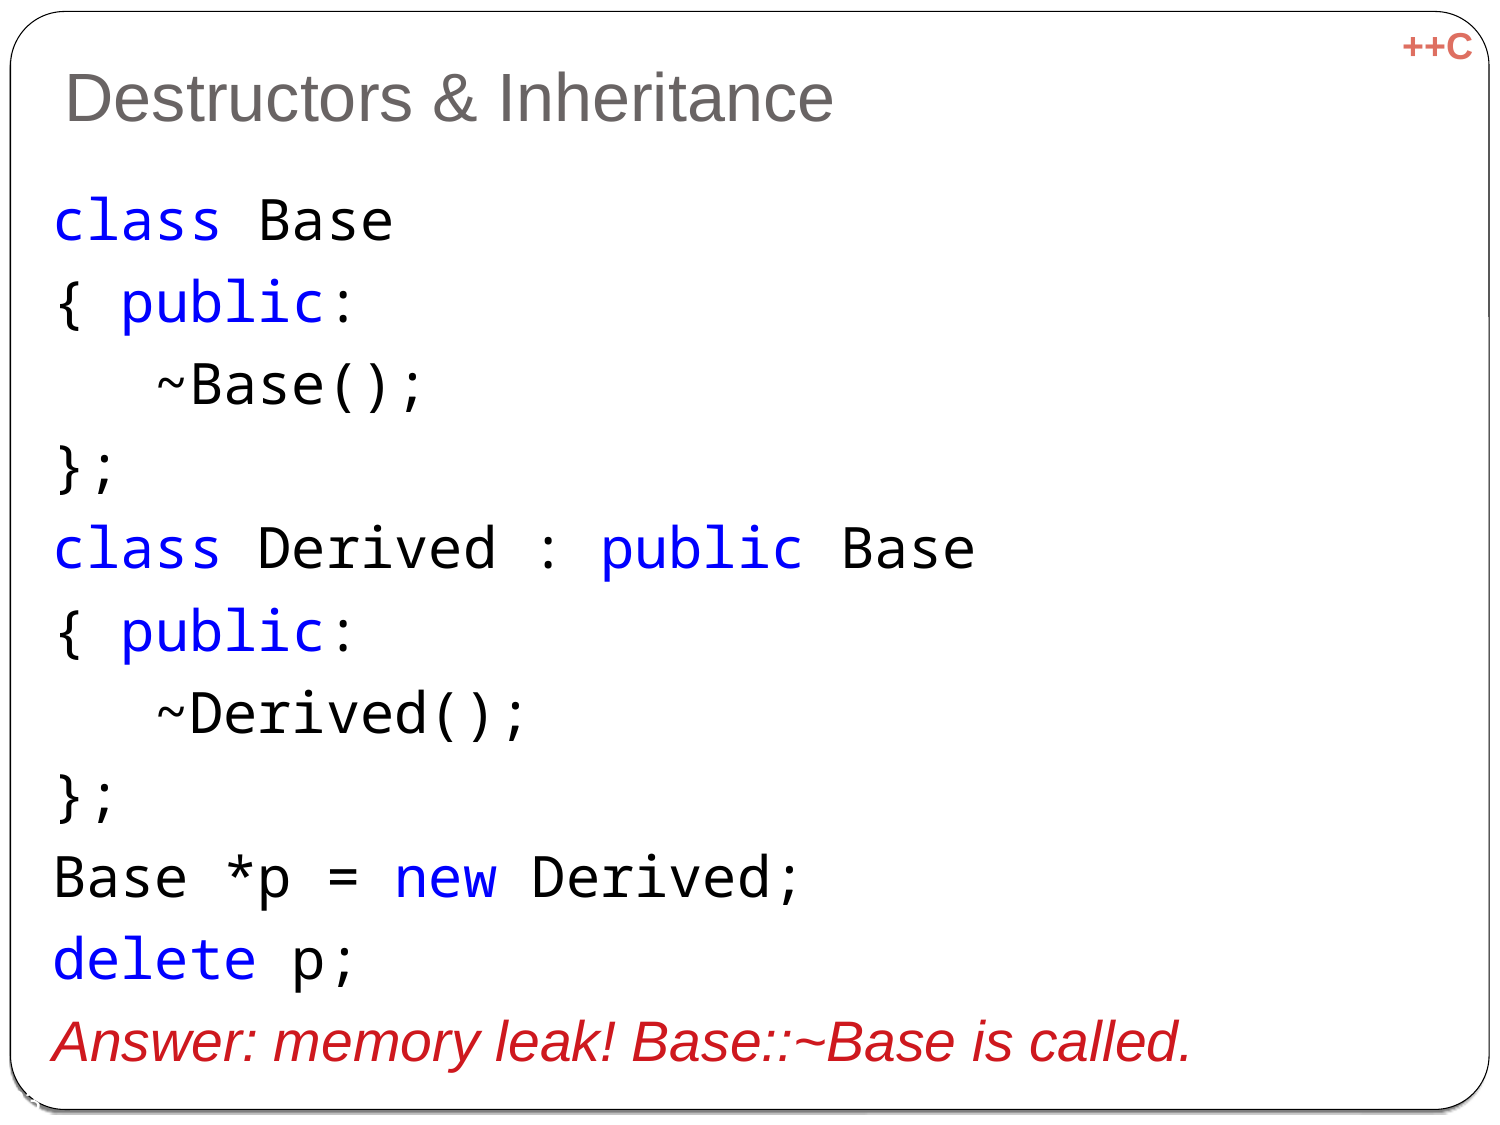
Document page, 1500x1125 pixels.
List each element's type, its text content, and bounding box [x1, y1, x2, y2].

slide_number 22 [0, 1074, 50, 1125]
title Destructors & Inheritance [50, 45, 1450, 150]
list class Base { public: ~Base(); }; class Derived : public Base { public: ~Derived(); }; Base *p = new Derived; delete p; Answer: memory leak! Base::~Base is called. [37, 162, 1463, 1088]
